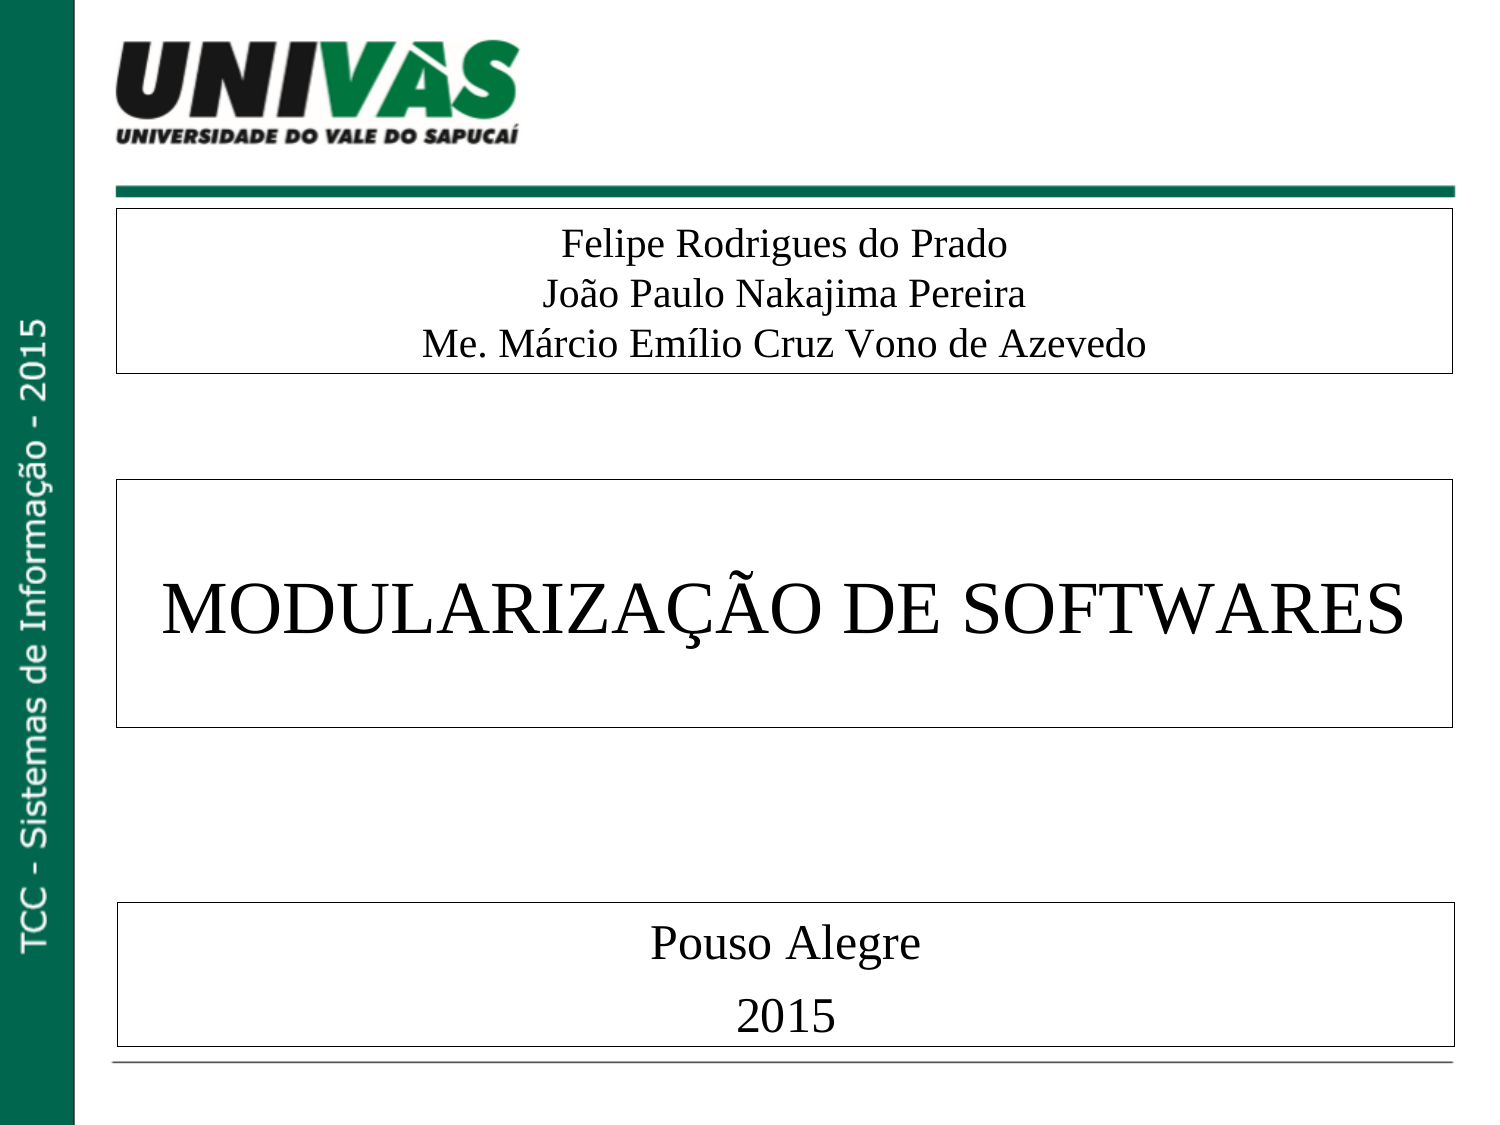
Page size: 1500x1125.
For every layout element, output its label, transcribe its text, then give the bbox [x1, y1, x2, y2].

text_box Pouso Alegre 2015 [117, 902, 1455, 1047]
text_box MODULARIZAÇÃO DE SOFTWARES [116, 479, 1453, 728]
picture [0, 0, 1500, 1125]
text_box Felipe Rodrigues do Prado João Paulo Nakajima Pereira Me. Márcio Emílio Cruz Vono de Azevedo [117, 208, 1453, 373]
